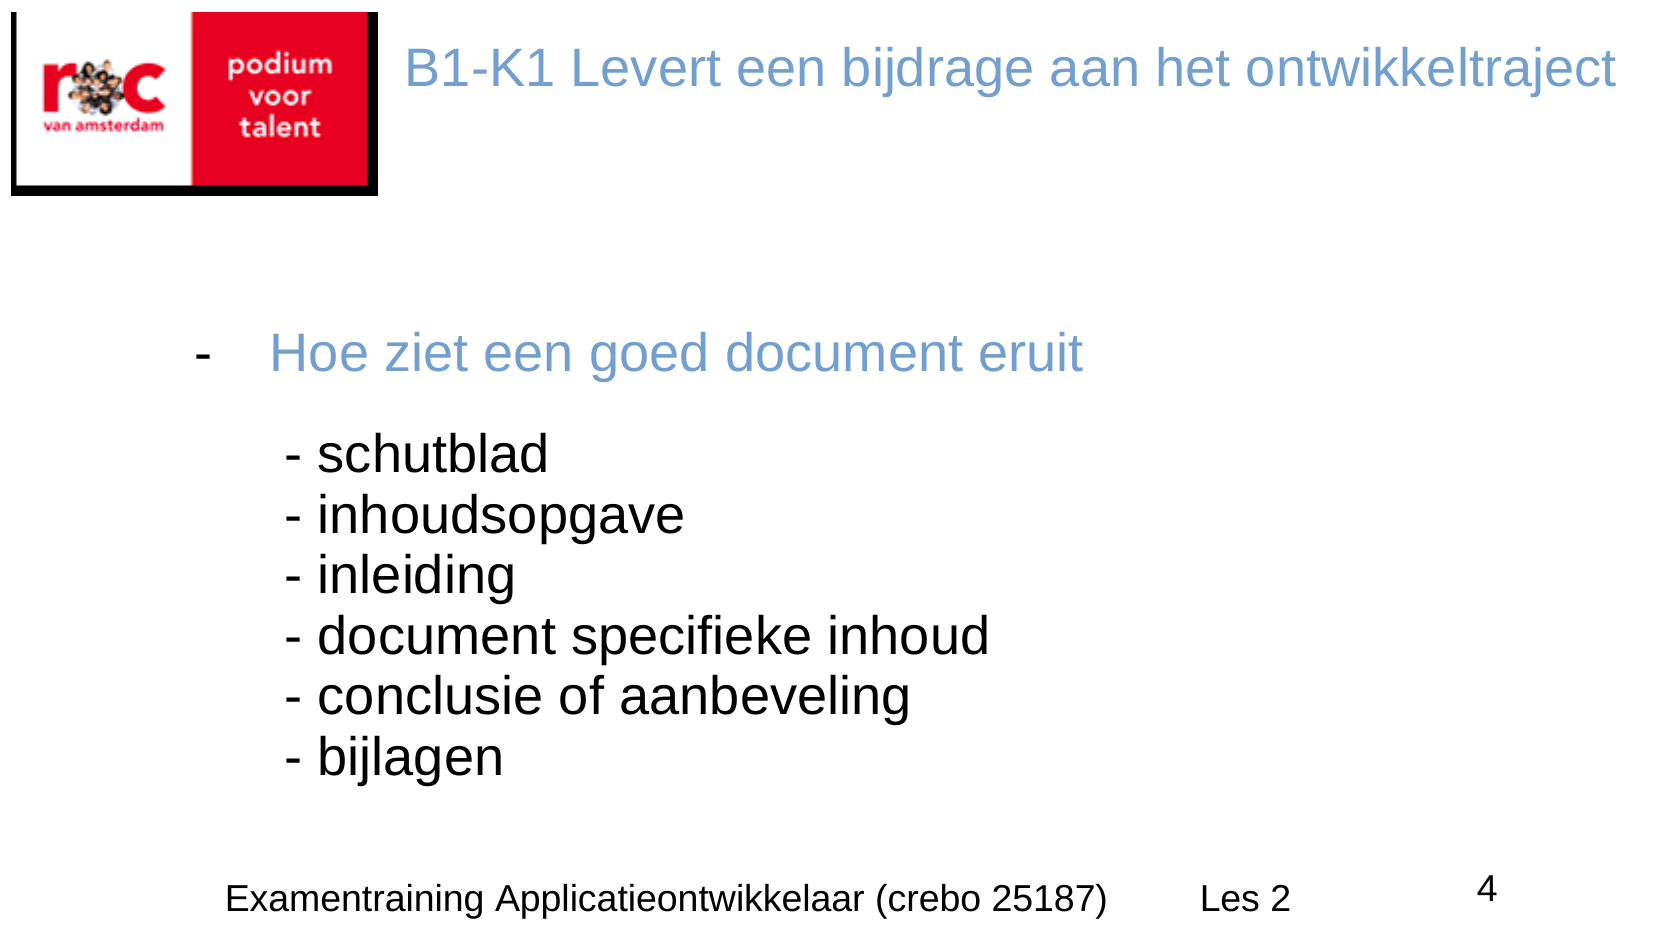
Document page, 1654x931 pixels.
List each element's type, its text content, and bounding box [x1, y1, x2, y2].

text_box <number> [1462, 860, 1654, 931]
text_box Les 2 [1185, 870, 1336, 927]
text_box Examentraining Applicatieontwikkelaar (crebo 25187) [1336, 870, 1501, 927]
text_box - schutblad - inhoudsopgave - inleiding - document specifieke inhoud - conclusie of aanbeveling - bijlagen [195, 355, 1606, 856]
text_box Examentraining Applicatieontwikkelaar (crebo 25187) [210, 870, 1185, 927]
text_box - Hoe ziet een goed document eruit [180, 315, 1591, 391]
picture [11, 12, 378, 196]
text_box B1-K1 Levert een bijdrage aan het ontwikkeltraject [390, 30, 1654, 166]
